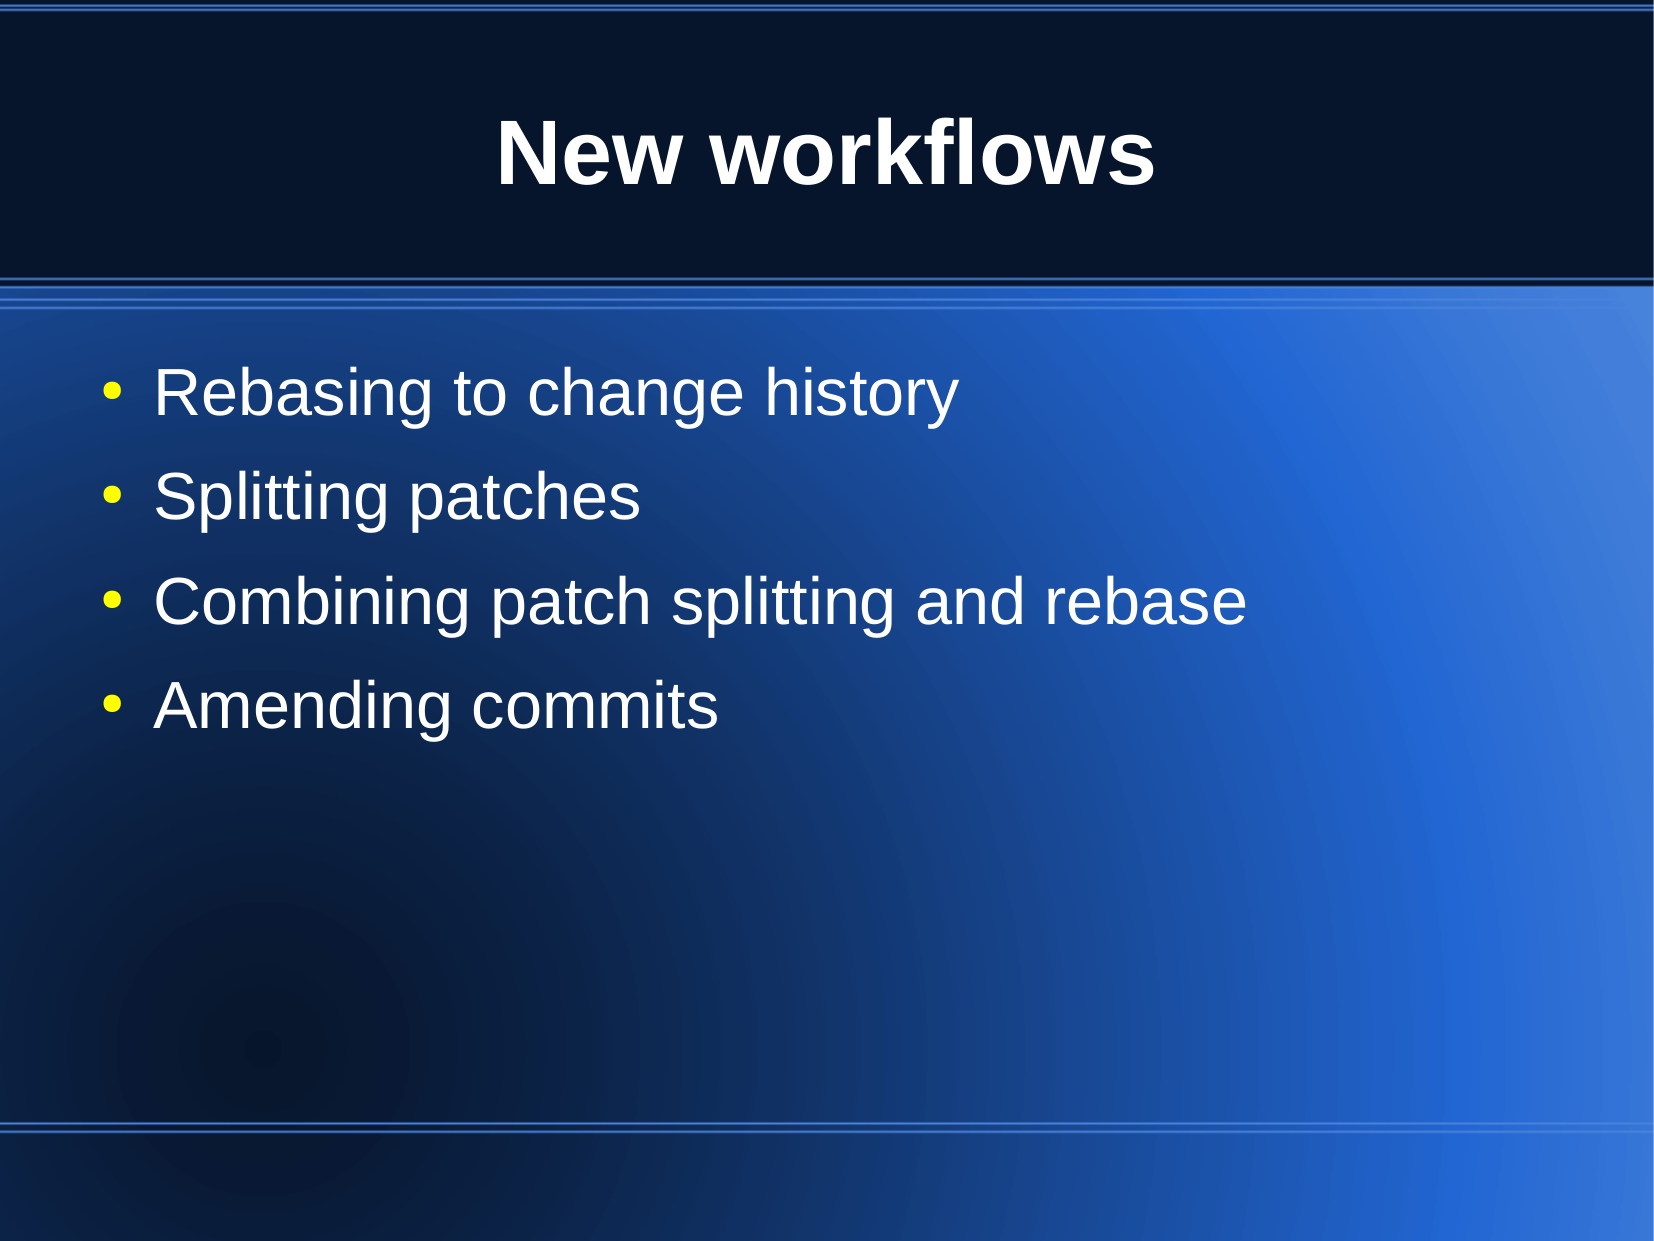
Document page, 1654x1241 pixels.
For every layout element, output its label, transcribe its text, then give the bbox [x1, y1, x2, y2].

title New workflows [82, 56, 1571, 250]
list Rebasing to change history Splitting patches Combining patch splitting and rebase Amending commits [82, 355, 1571, 1043]
picture [0, 0, 1654, 1241]
